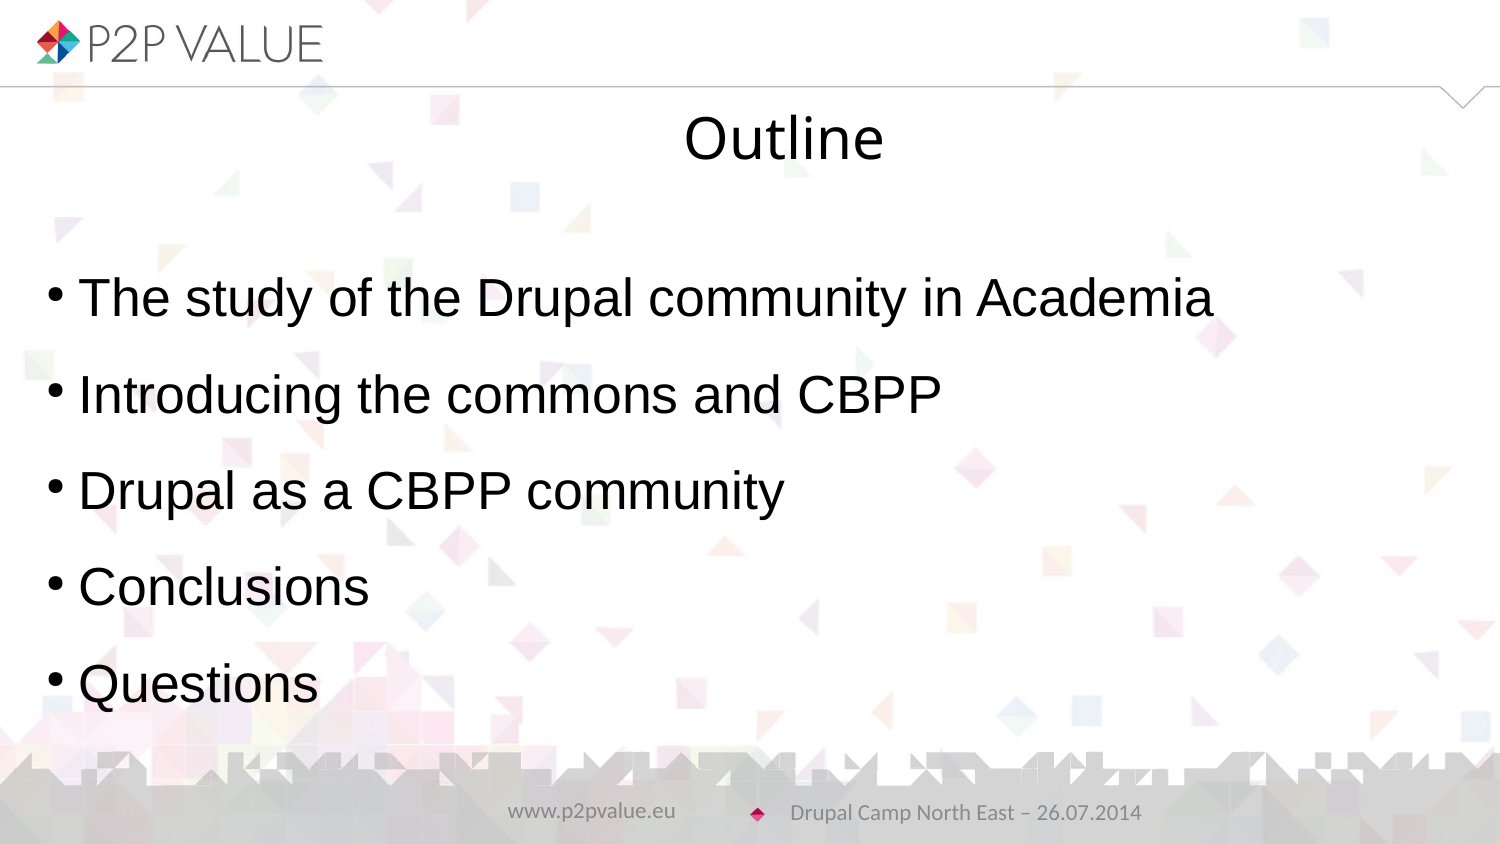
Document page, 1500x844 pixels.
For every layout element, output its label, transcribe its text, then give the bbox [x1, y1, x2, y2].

text_box Drupal Camp North East – 26.07.2014 [777, 788, 1470, 834]
picture [0, 0, 1500, 844]
title Outline [324, 92, 1246, 181]
text_box www.p2pvalue.eu [501, 789, 720, 829]
subtitle The study of the Drupal community in Academia Introducing the commons and CBPP Drupal as a CBPP community Conclusions Questions [32, 224, 1500, 721]
